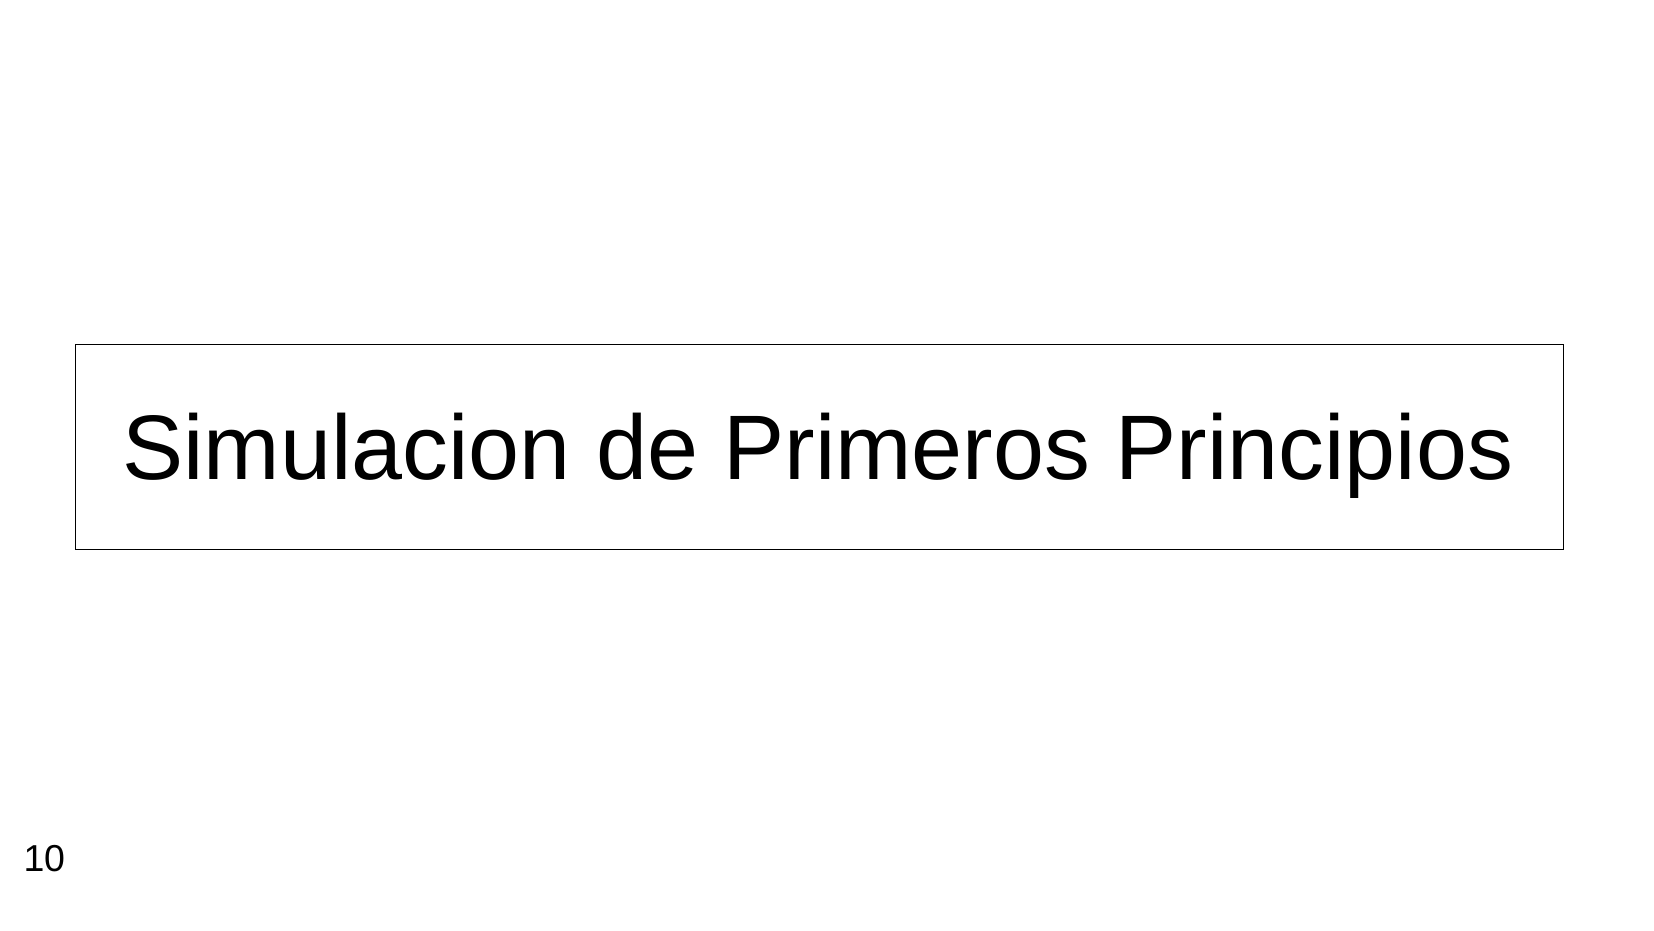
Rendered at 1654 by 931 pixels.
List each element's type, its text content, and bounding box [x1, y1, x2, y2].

title Simulacion de Primeros Principios [75, 344, 1564, 550]
text_box <number> [8, 829, 638, 901]
